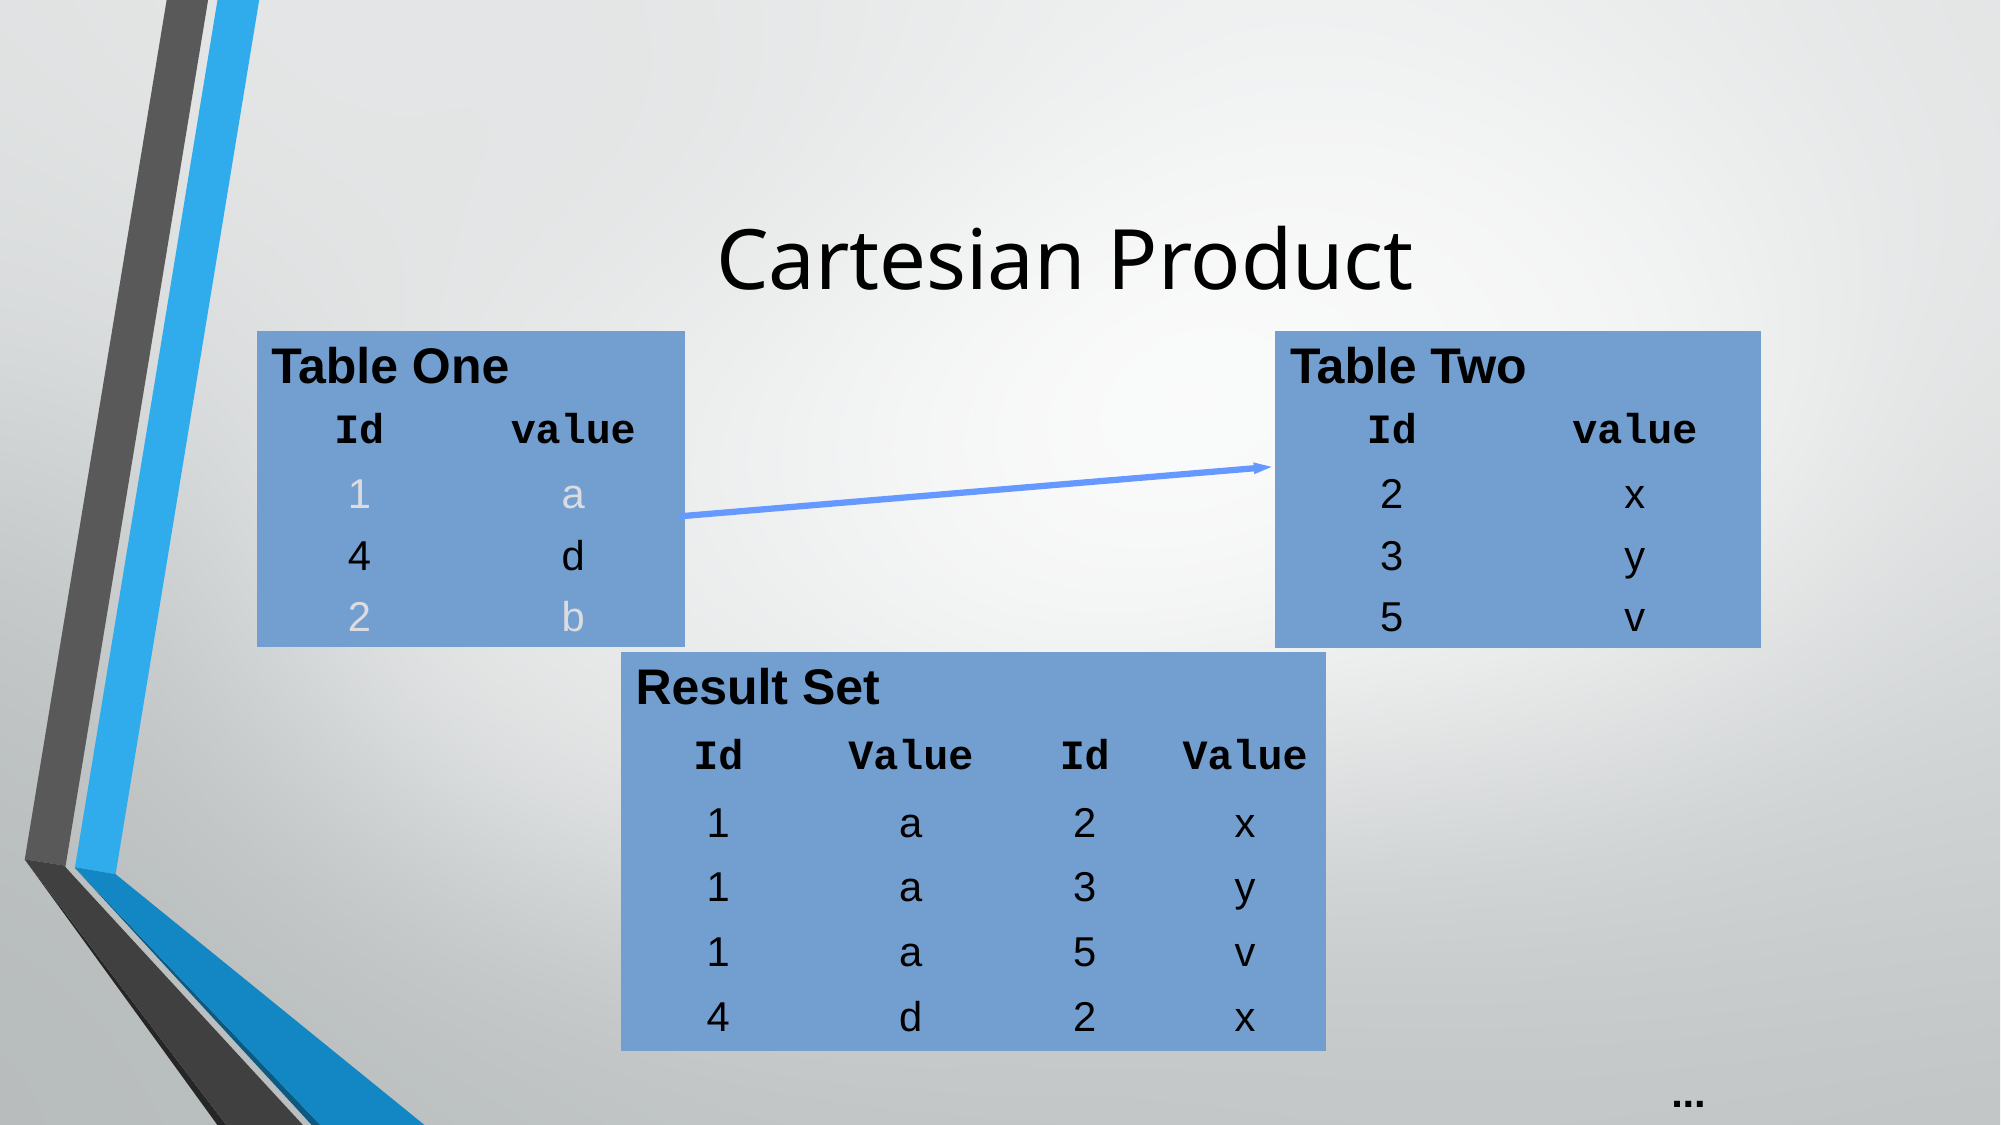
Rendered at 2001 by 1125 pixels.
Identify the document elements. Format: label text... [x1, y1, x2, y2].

table_cell y [1164, 857, 1326, 922]
table_cell 1 [621, 857, 816, 922]
table_cell value [1508, 402, 1761, 464]
table_cell a [816, 857, 1006, 922]
table_cell Id [257, 402, 462, 464]
table_cell 2 [1006, 792, 1164, 857]
table_header Table One [257, 331, 685, 402]
table_cell 5 [1006, 922, 1164, 986]
table_cell 2 [1275, 464, 1508, 525]
table_cell 1 [621, 792, 816, 857]
table_cell v [1508, 586, 1761, 648]
table_cell Id [1275, 402, 1508, 464]
table_cell 2 [257, 586, 462, 647]
table_cell v [1164, 922, 1326, 986]
table_cell Id [621, 727, 816, 792]
table_cell 1 [621, 922, 816, 986]
table_cell Id [1006, 727, 1164, 792]
table_cell 2 [1006, 986, 1164, 1051]
table_cell x [1164, 792, 1326, 857]
table_cell 3 [1275, 525, 1508, 586]
table_cell 4 [621, 986, 816, 1051]
table_cell Value [816, 727, 1006, 792]
table_cell a [462, 464, 685, 525]
table_cell 5 [1275, 586, 1508, 648]
table_header Table Two [1275, 331, 1761, 402]
text_box ... [1656, 1058, 1722, 1124]
table_cell x [1164, 986, 1326, 1051]
table_cell 4 [257, 525, 462, 586]
table_header Result Set [621, 652, 1326, 727]
table_cell d [462, 525, 685, 586]
table_cell a [816, 792, 1006, 857]
table_cell value [462, 402, 685, 464]
table_cell 3 [1006, 857, 1164, 922]
title Cartesian Product [243, 112, 1887, 400]
table_cell d [816, 986, 1006, 1051]
table_cell y [1508, 525, 1761, 586]
table_cell x [1508, 464, 1761, 525]
table_cell b [462, 586, 685, 647]
table_cell a [816, 922, 1006, 986]
table_cell 1 [257, 464, 462, 525]
table_cell Value [1164, 727, 1326, 792]
